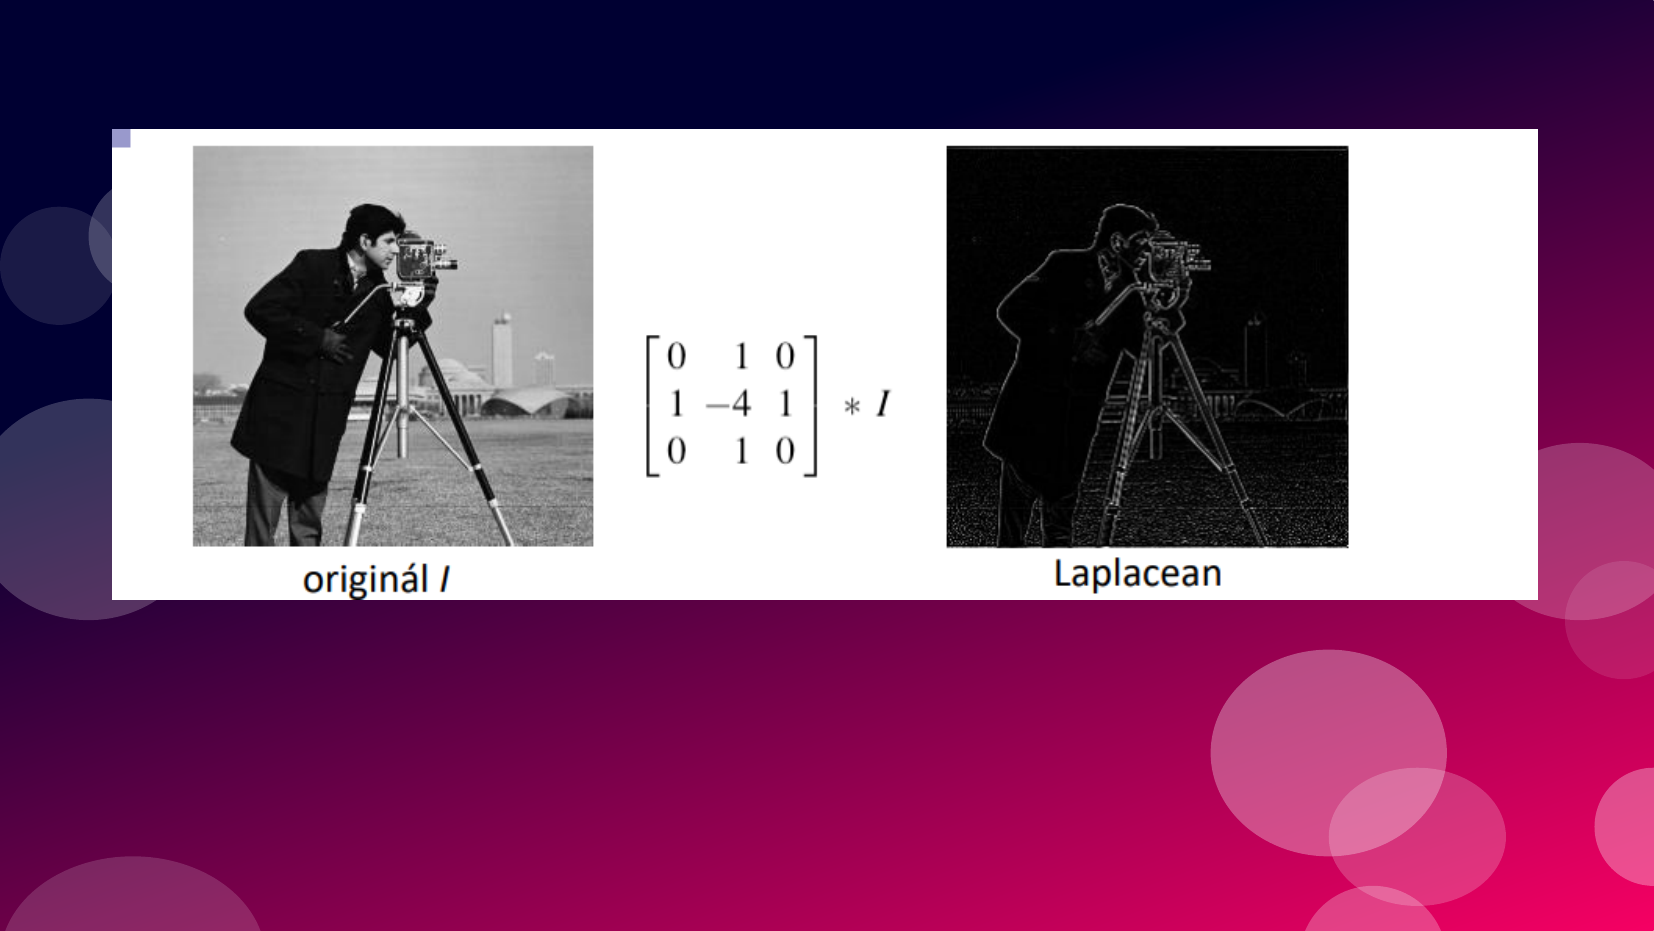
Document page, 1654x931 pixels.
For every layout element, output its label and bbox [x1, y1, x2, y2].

picture [112, 129, 1538, 601]
